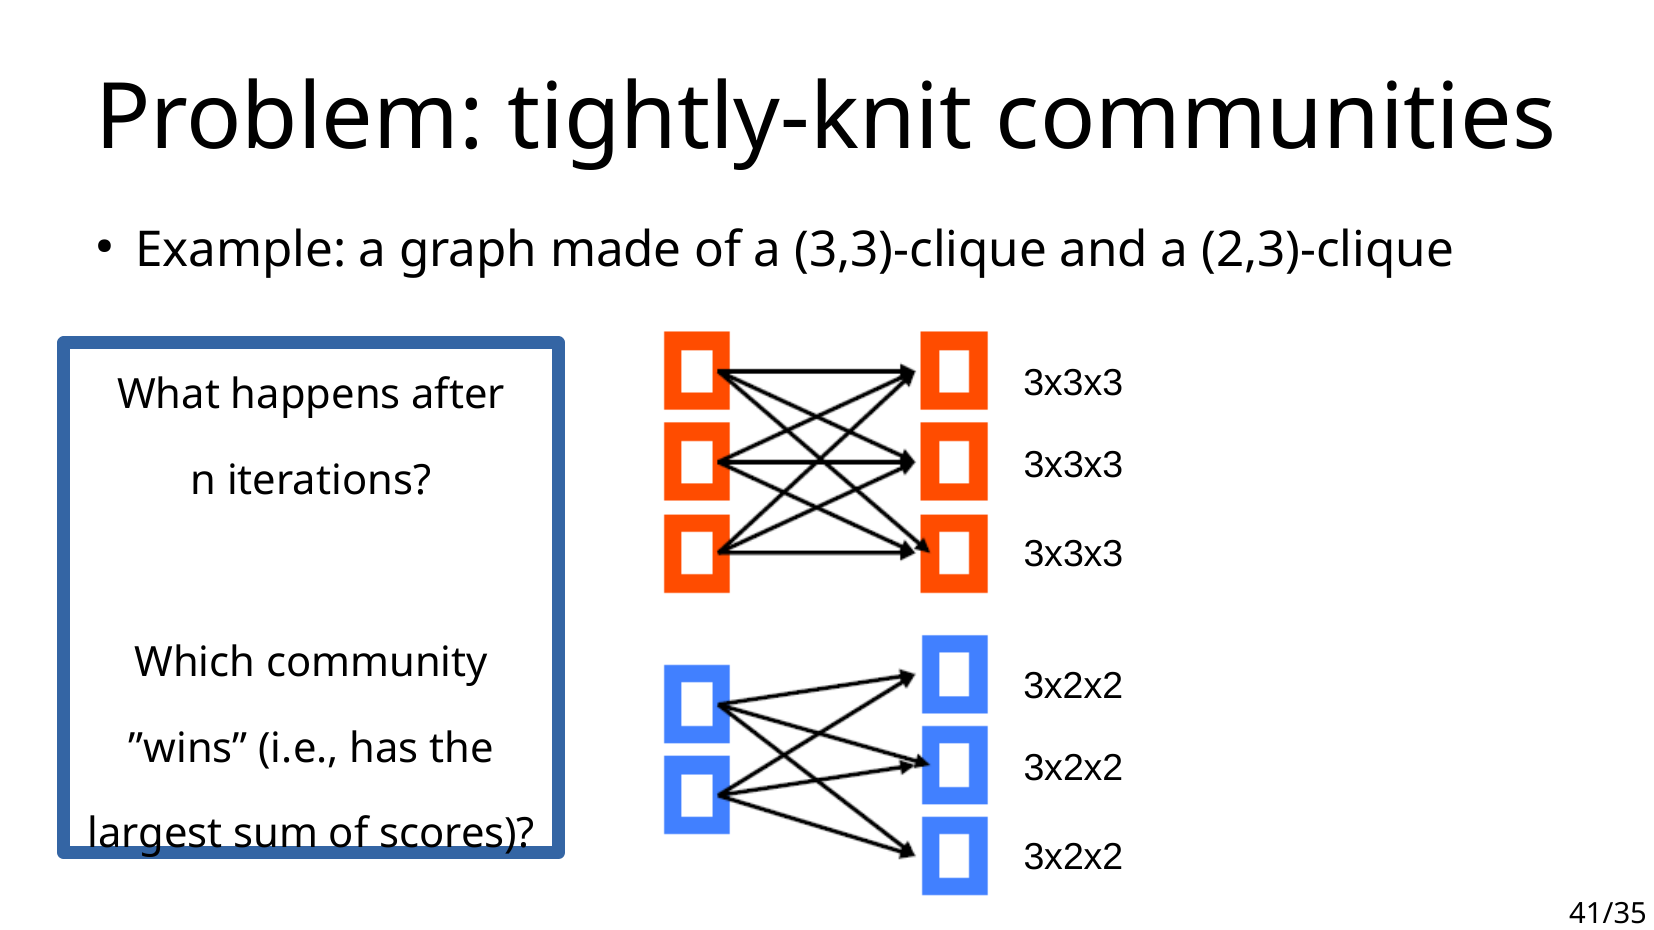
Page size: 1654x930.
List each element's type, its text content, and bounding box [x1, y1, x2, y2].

picture [630, 302, 1006, 922]
title Problem: tightly-knit communities [82, 1, 1571, 213]
text_box 3x3x3 [1008, 436, 1139, 494]
text_box 3x3x3 [1008, 353, 1139, 411]
text_box 3x2x2 [1008, 828, 1139, 885]
text_box What happens after n iterations? Which community ”wins” (i.e., has the largest sum of scores)? [63, 342, 559, 853]
text_box 3x2x2 [1008, 739, 1139, 797]
text_box 3x2x2 [1008, 656, 1139, 714]
text_box 3x3x3 [1008, 524, 1139, 582]
list Example: a graph made of a (3,3)-clique and a (2,3)-clique [82, 213, 1571, 314]
